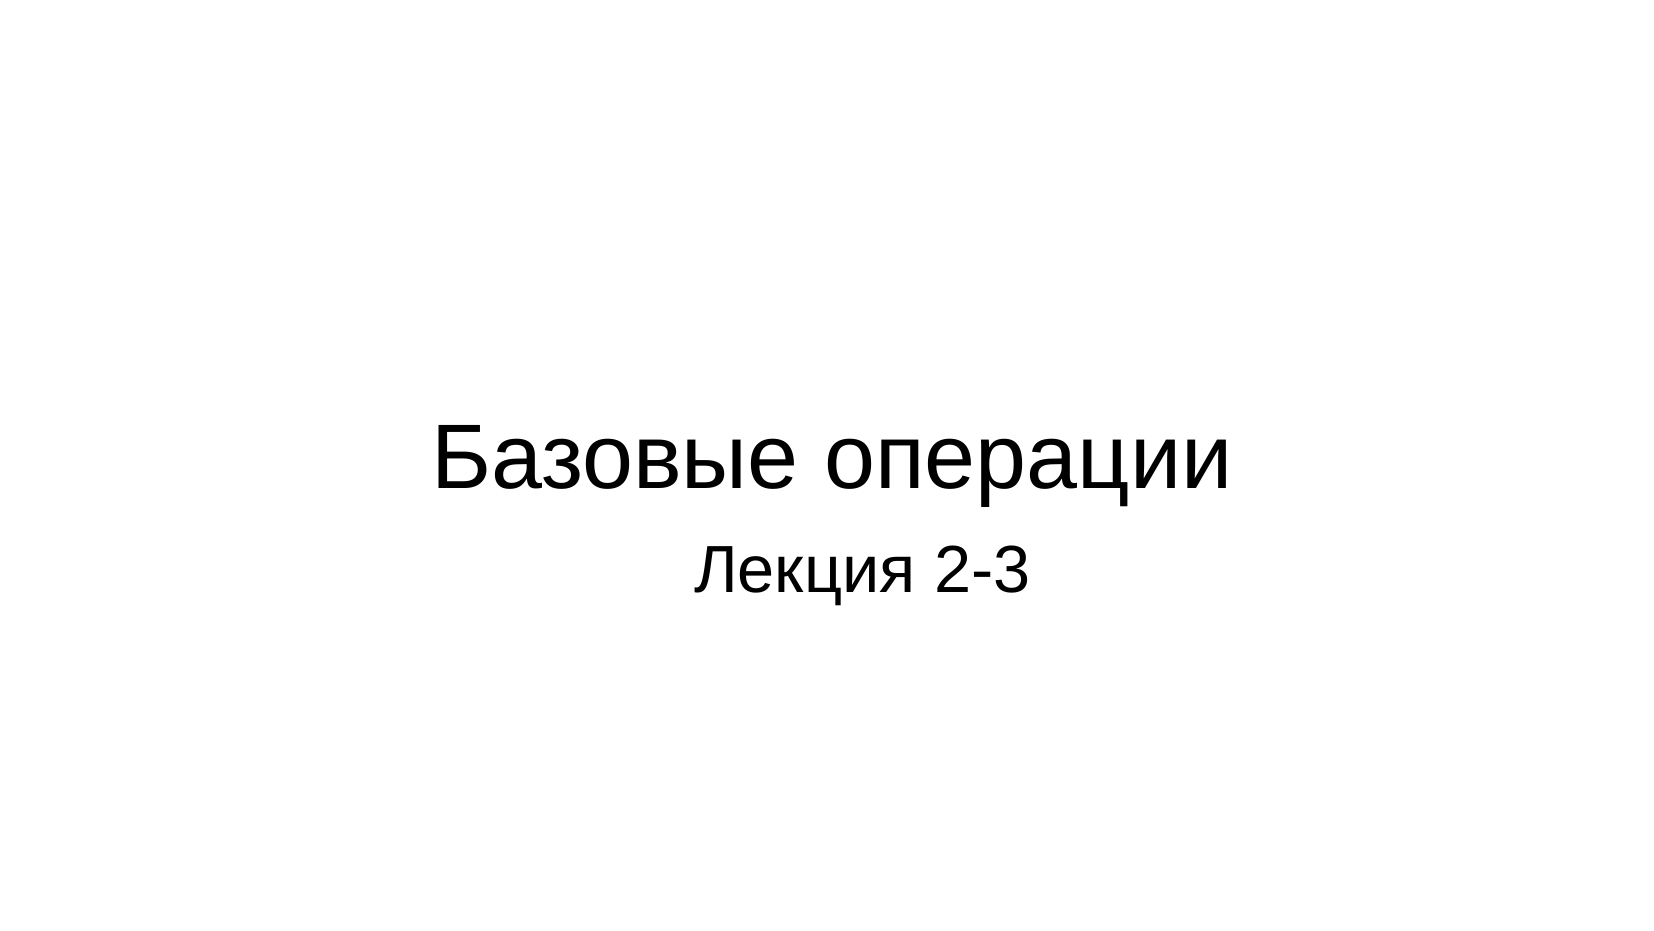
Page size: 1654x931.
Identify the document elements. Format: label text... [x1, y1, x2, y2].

title Базовые операции [88, 354, 1577, 560]
list Лекция 2-3 [82, 531, 1571, 758]
